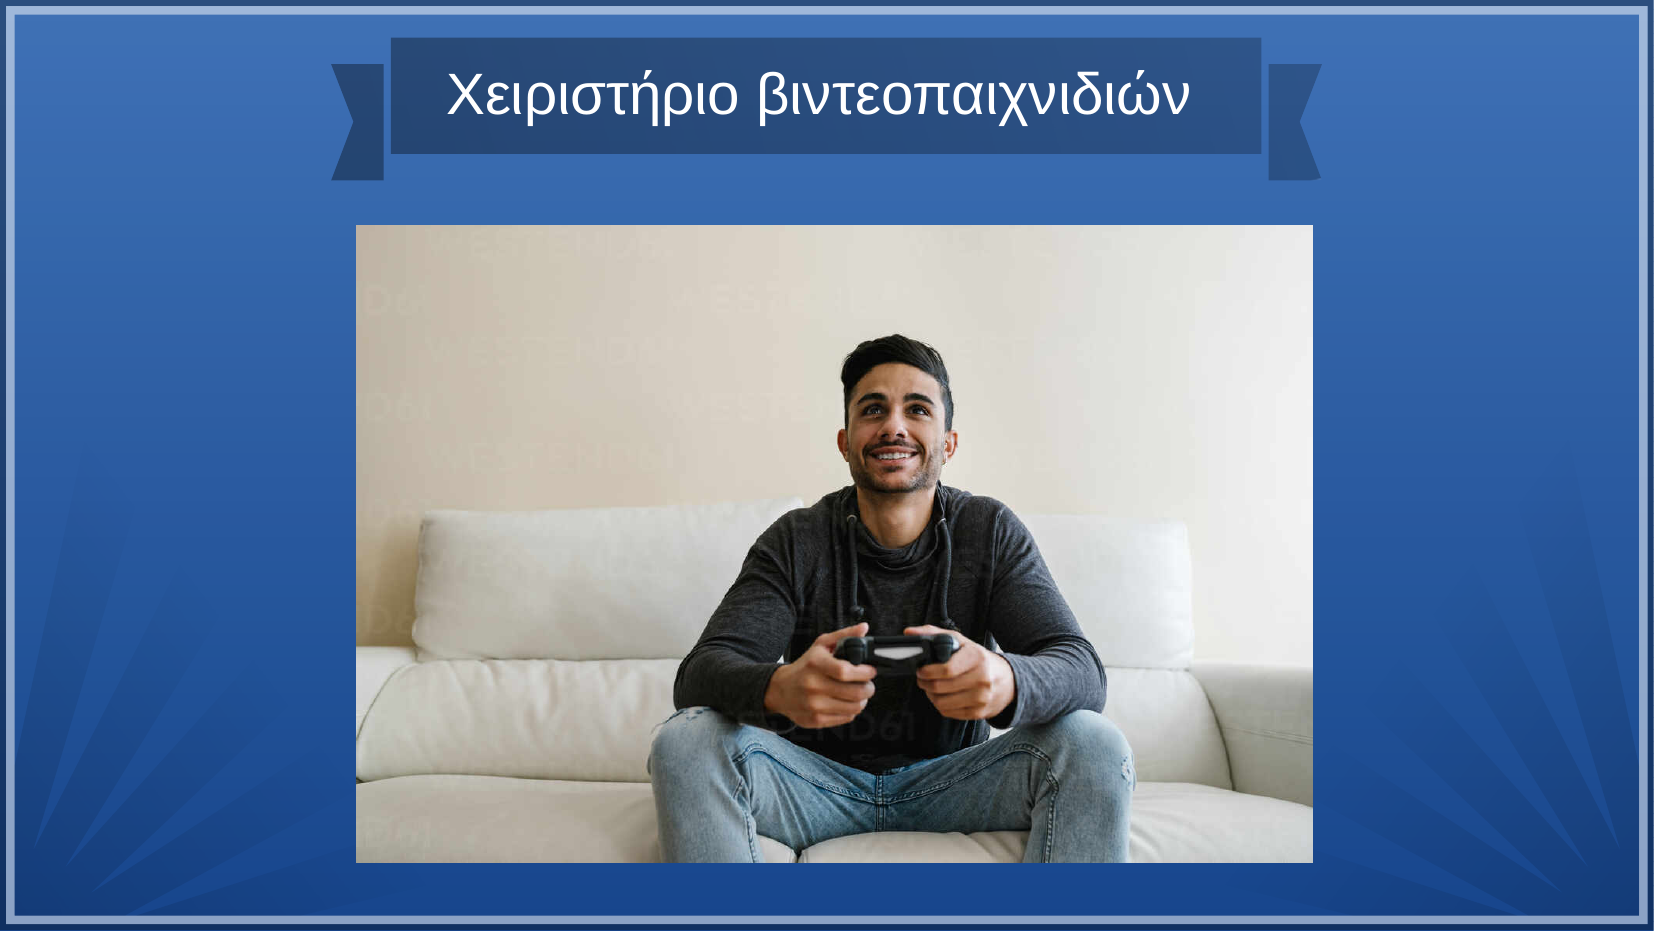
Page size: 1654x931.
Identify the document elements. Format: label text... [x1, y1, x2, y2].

title Χειριστήριο βιντεοπαιχνιδιών [337, 17, 1302, 172]
picture [356, 225, 1313, 863]
